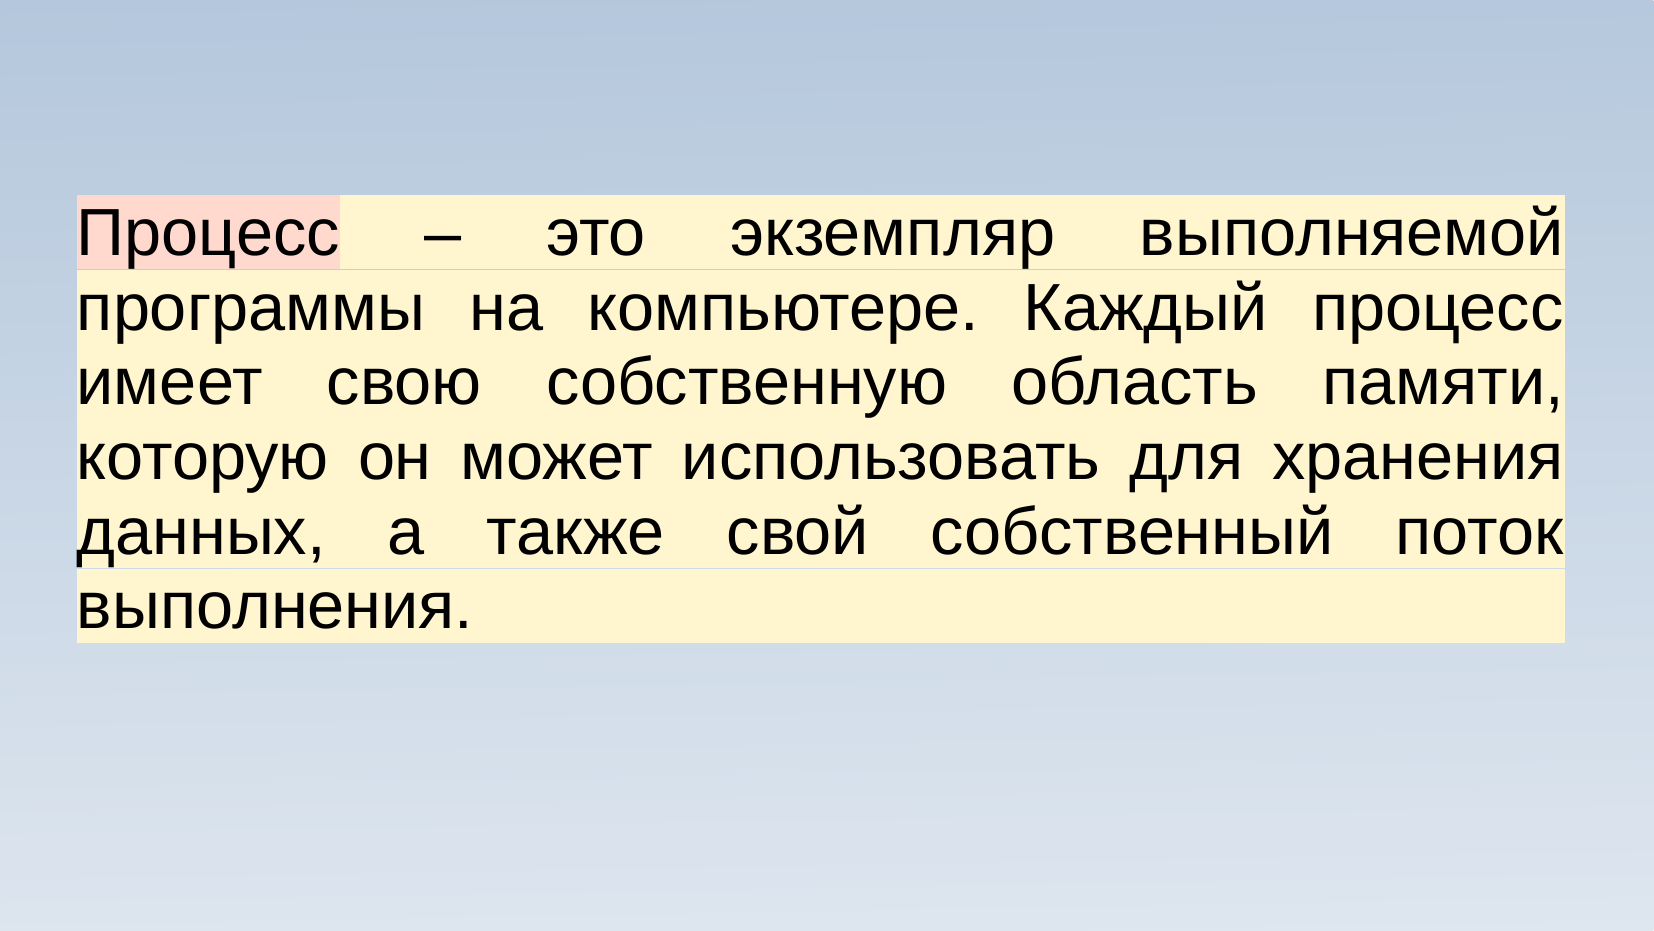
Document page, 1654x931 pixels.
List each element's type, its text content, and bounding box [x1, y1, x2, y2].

subtitle Процесс – это экземпляр выполняемой программы на компьютере. Каждый процесс имеет свою собственную область памяти, которую он может использовать для хранения данных, а также свой собственный поток выполнения. [76, 59, 1565, 779]
